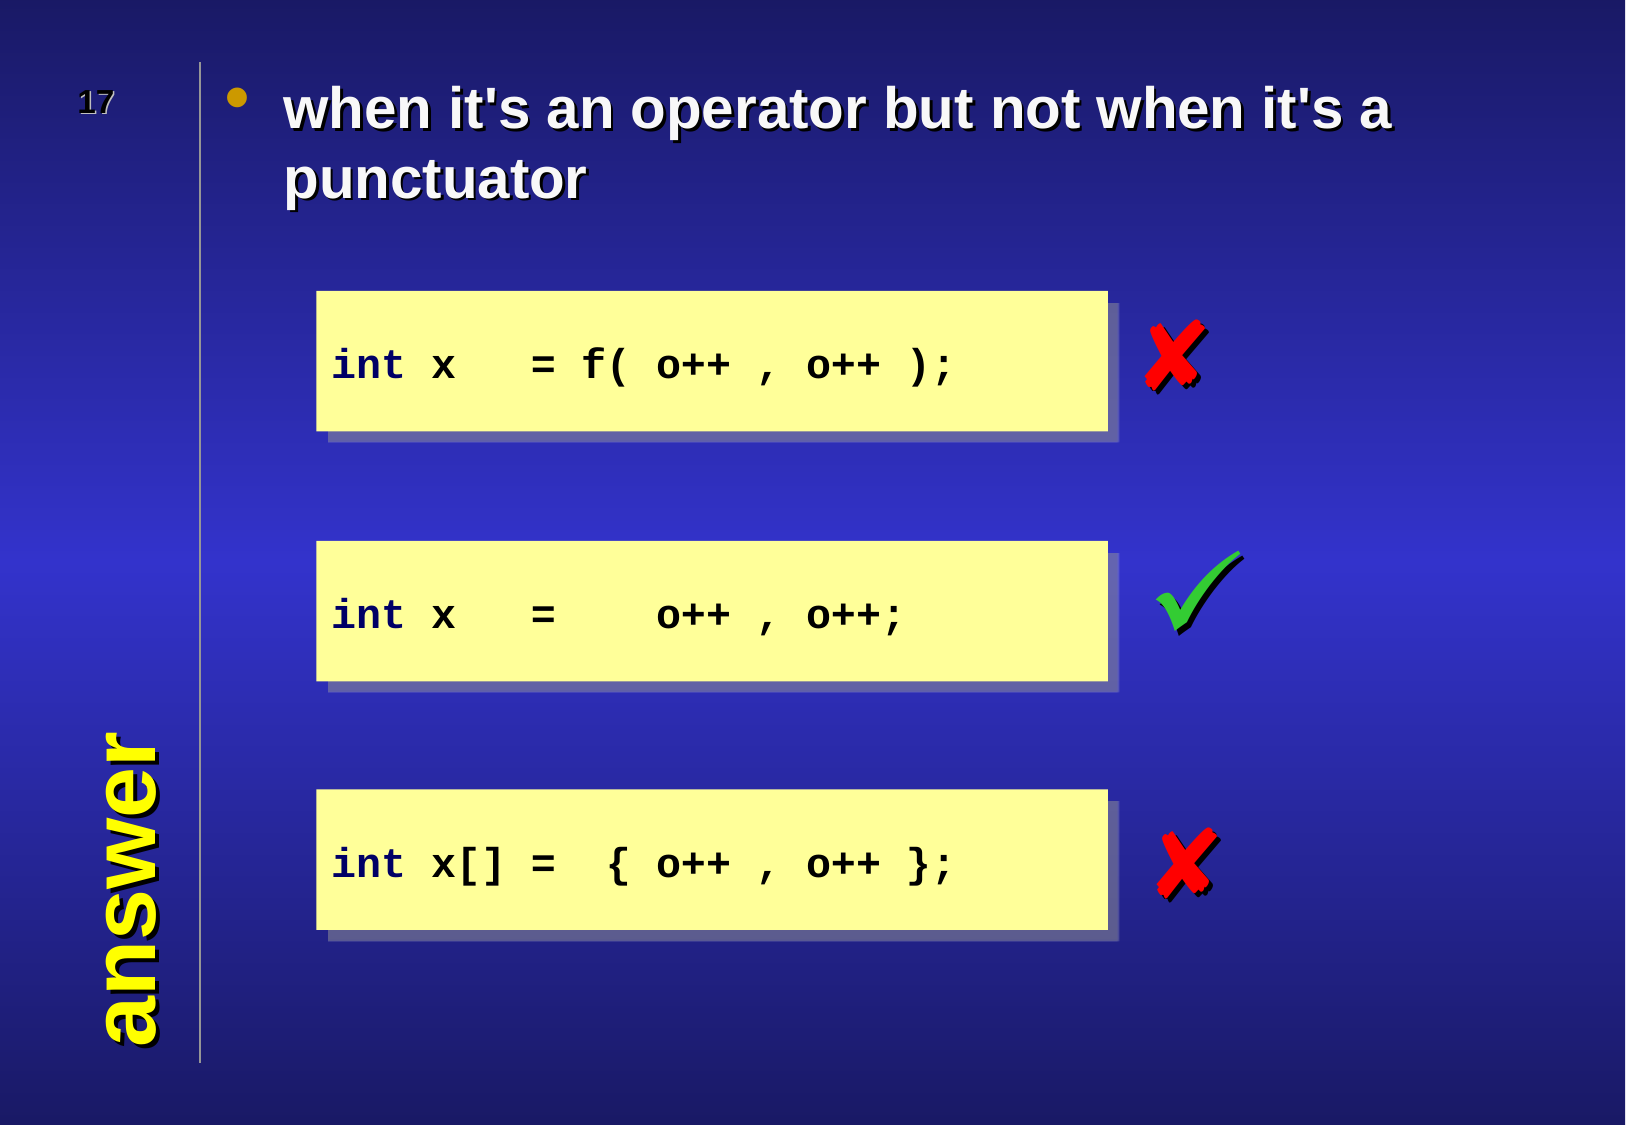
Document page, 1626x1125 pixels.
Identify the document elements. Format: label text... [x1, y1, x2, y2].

text_box int x = f( o++ , o++ ); [316, 290, 1108, 432]
text_box  [1130, 774, 1333, 940]
title answer [50, 187, 188, 1063]
text_box  [1118, 267, 1321, 432]
text_box int x[] = { o++ , o++ }; [316, 789, 1108, 930]
text_box int x = o++ , o++; [316, 540, 1108, 682]
list when it's an operator but not when it's a punctuator [212, 62, 1550, 1063]
text_box  [1131, 515, 1321, 680]
